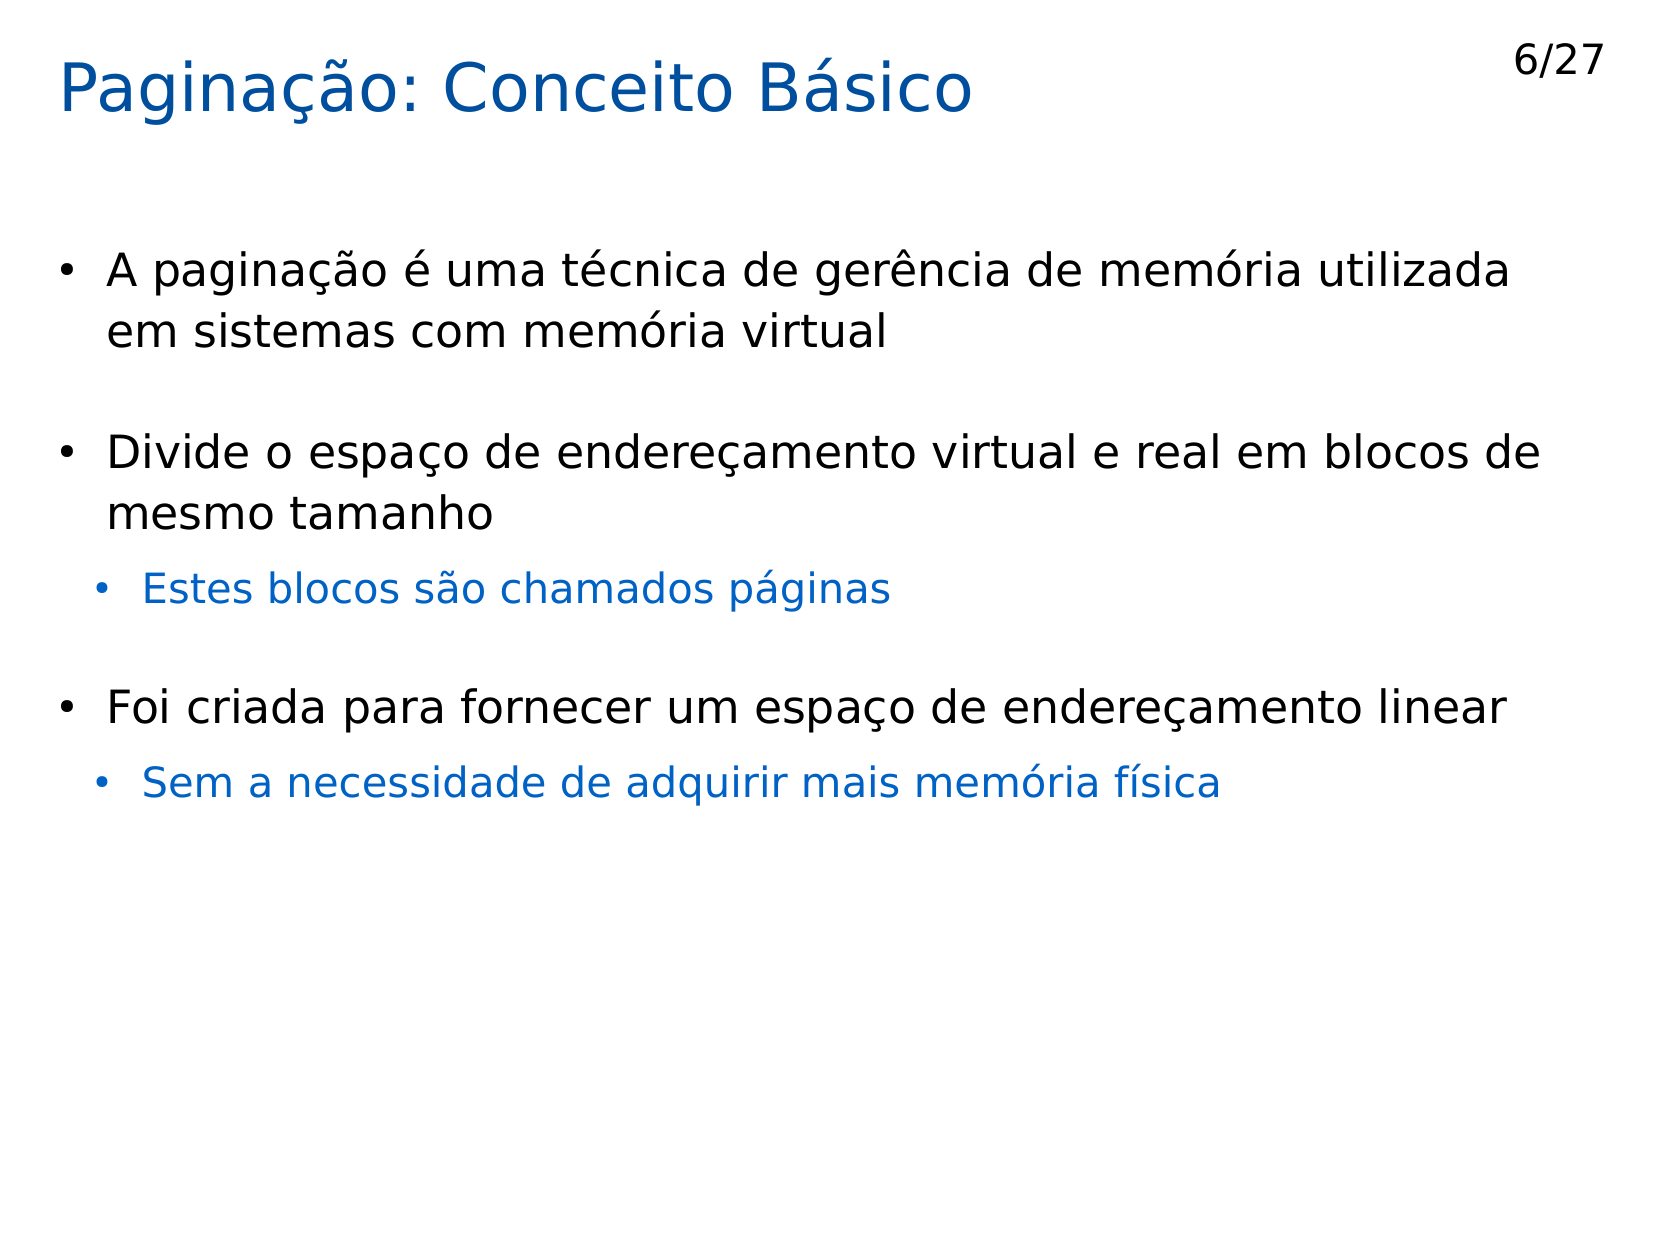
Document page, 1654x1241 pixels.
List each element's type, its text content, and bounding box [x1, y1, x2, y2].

list A paginação é uma técnica de gerência de memória utilizada em sistemas com memória virtual Divide o espaço de endereçamento virtual e real em blocos de mesmo tamanho Estes blocos são chamados páginas Foi criada para fornecer um espaço de endereçamento linear Sem a necessidade de adquirir mais memória física [59, 236, 1595, 1211]
title Paginação: Conceito Básico [59, 29, 1506, 148]
